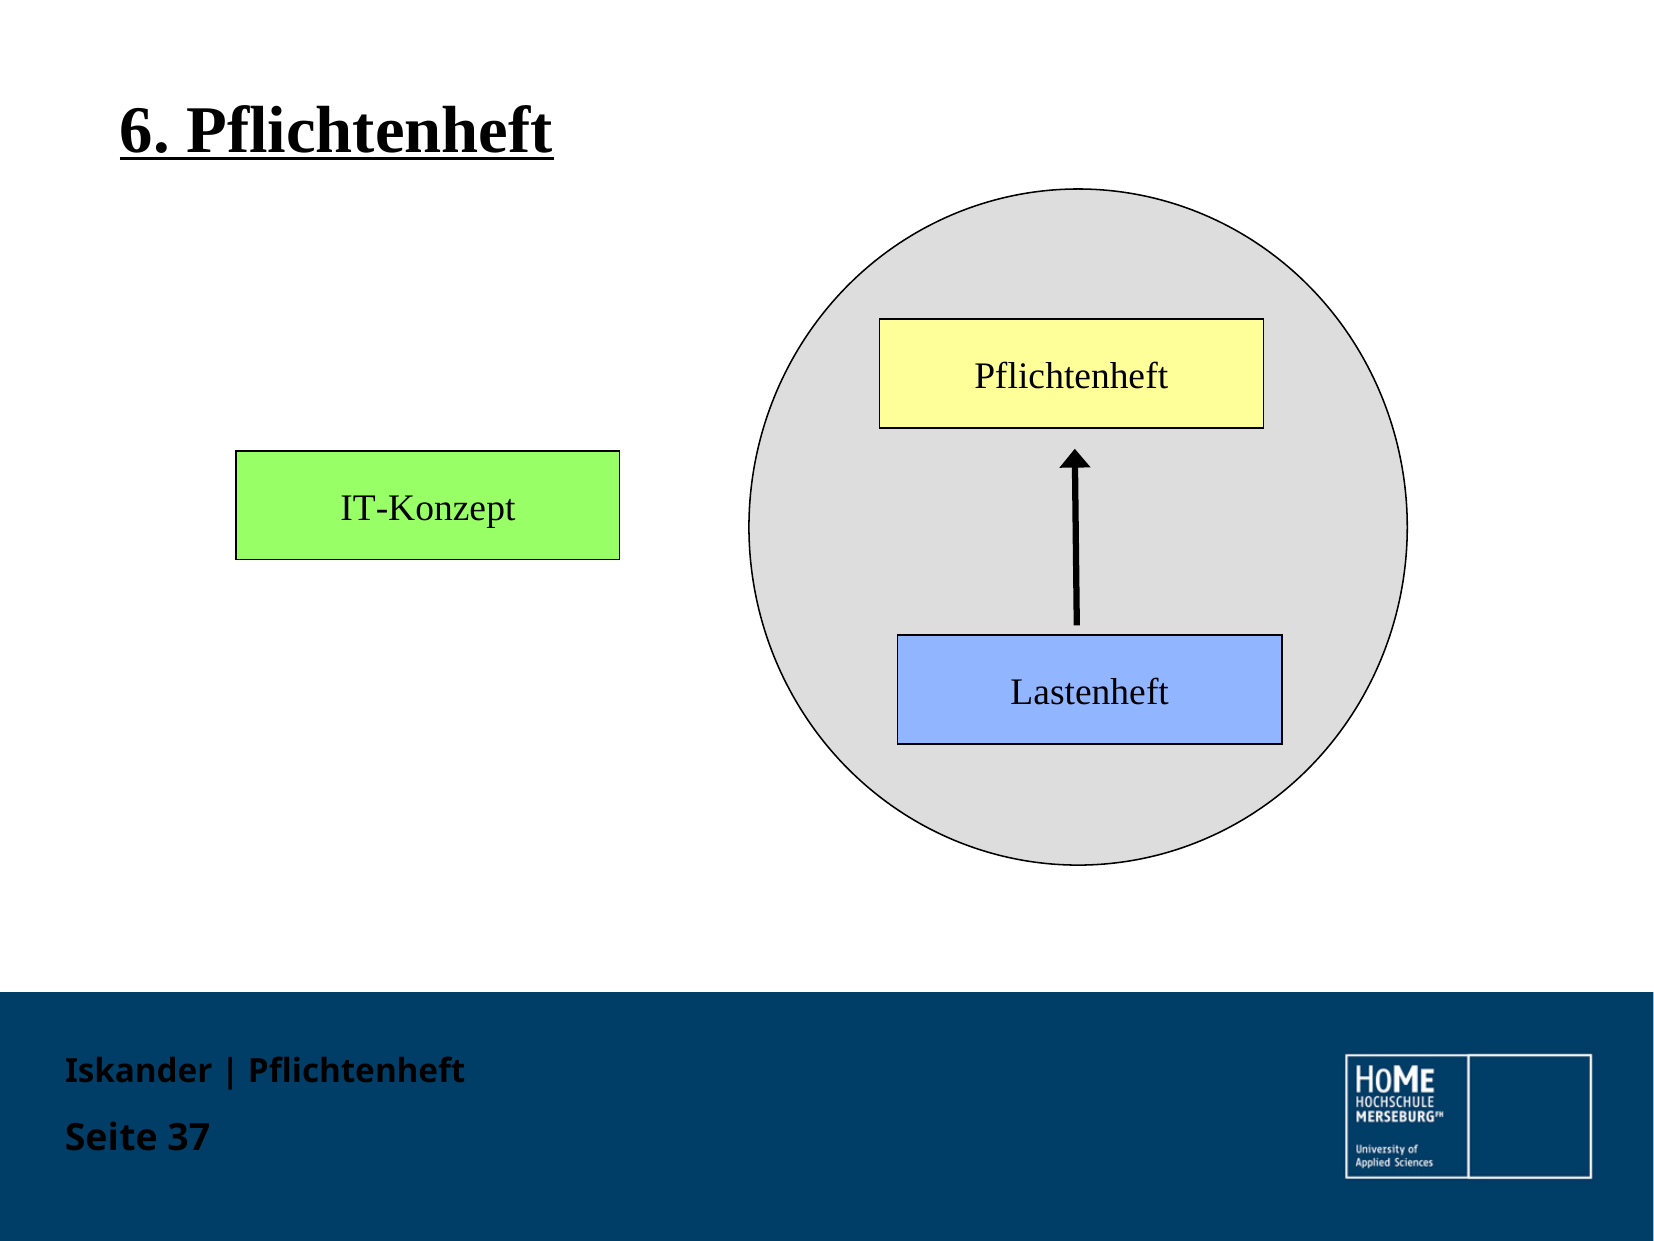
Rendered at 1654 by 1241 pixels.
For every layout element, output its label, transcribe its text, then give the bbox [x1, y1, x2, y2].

text_box Lastenheft [897, 634, 1282, 745]
text_box [748, 188, 1408, 866]
text_box Pflichtenheft [879, 318, 1264, 429]
picture [0, 992, 1654, 1241]
text_box IT-Konzept [236, 451, 620, 560]
title 6. Pflichtenheft [104, 86, 1511, 248]
